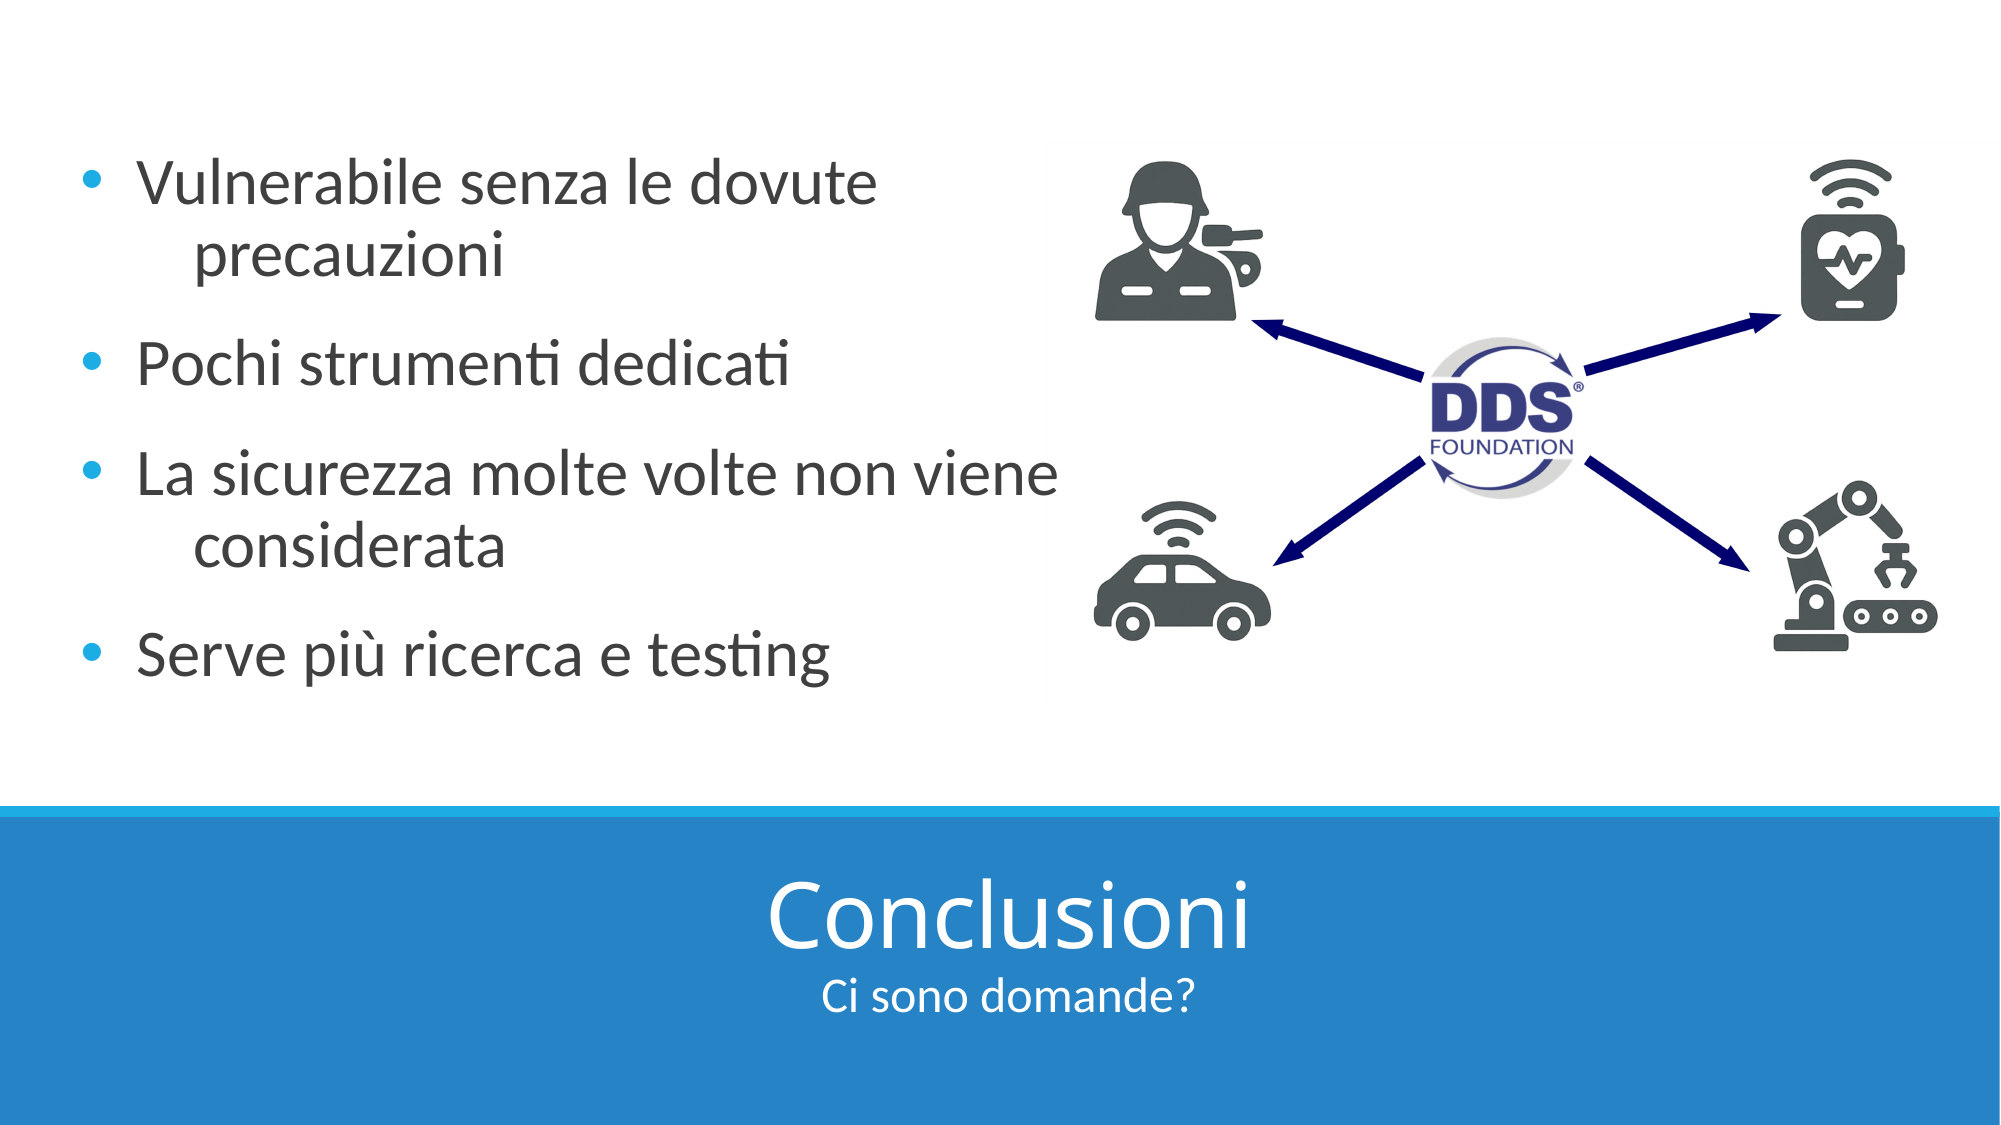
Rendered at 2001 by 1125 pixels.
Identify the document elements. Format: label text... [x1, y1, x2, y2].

text_box Vulnerabile senza le dovute precauzioni Pochi strumenti dedicati La sicurezza molte volte non viene considerata Serve più ricerca e testing [65, 139, 1098, 750]
title Conclusioni [180, 832, 1840, 968]
list Ci sono domande? [180, 968, 1839, 1067]
picture [1098, 139, 2000, 703]
